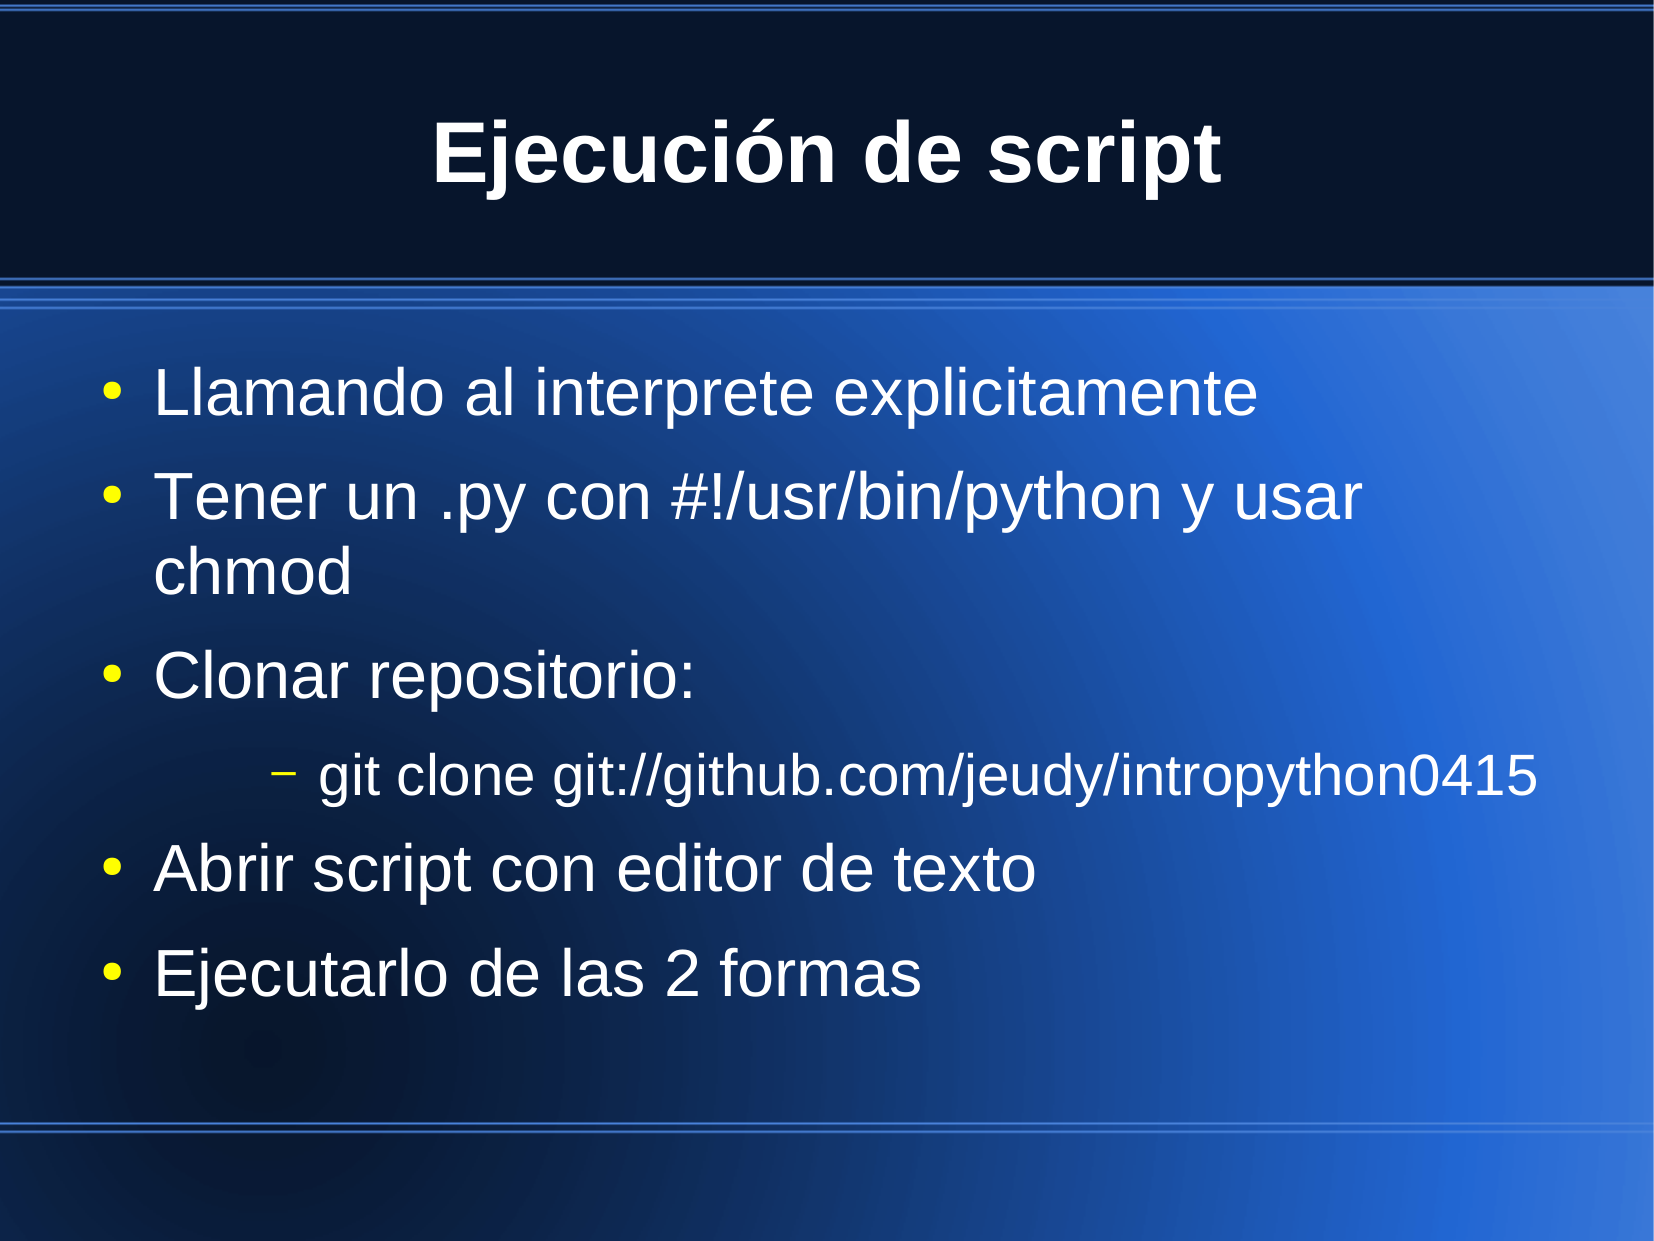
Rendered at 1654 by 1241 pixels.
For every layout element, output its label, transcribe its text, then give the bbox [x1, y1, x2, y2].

title Ejecución de script [82, 49, 1571, 257]
picture [0, 0, 1654, 1241]
list Llamando al interprete explicitamente Tener un .py con #!/usr/bin/python y usar chmod Clonar repositorio: git clone git://github.com/jeudy/intropython0415 Abrir script con editor de texto Ejecutarlo de las 2 formas [82, 355, 1571, 1075]
